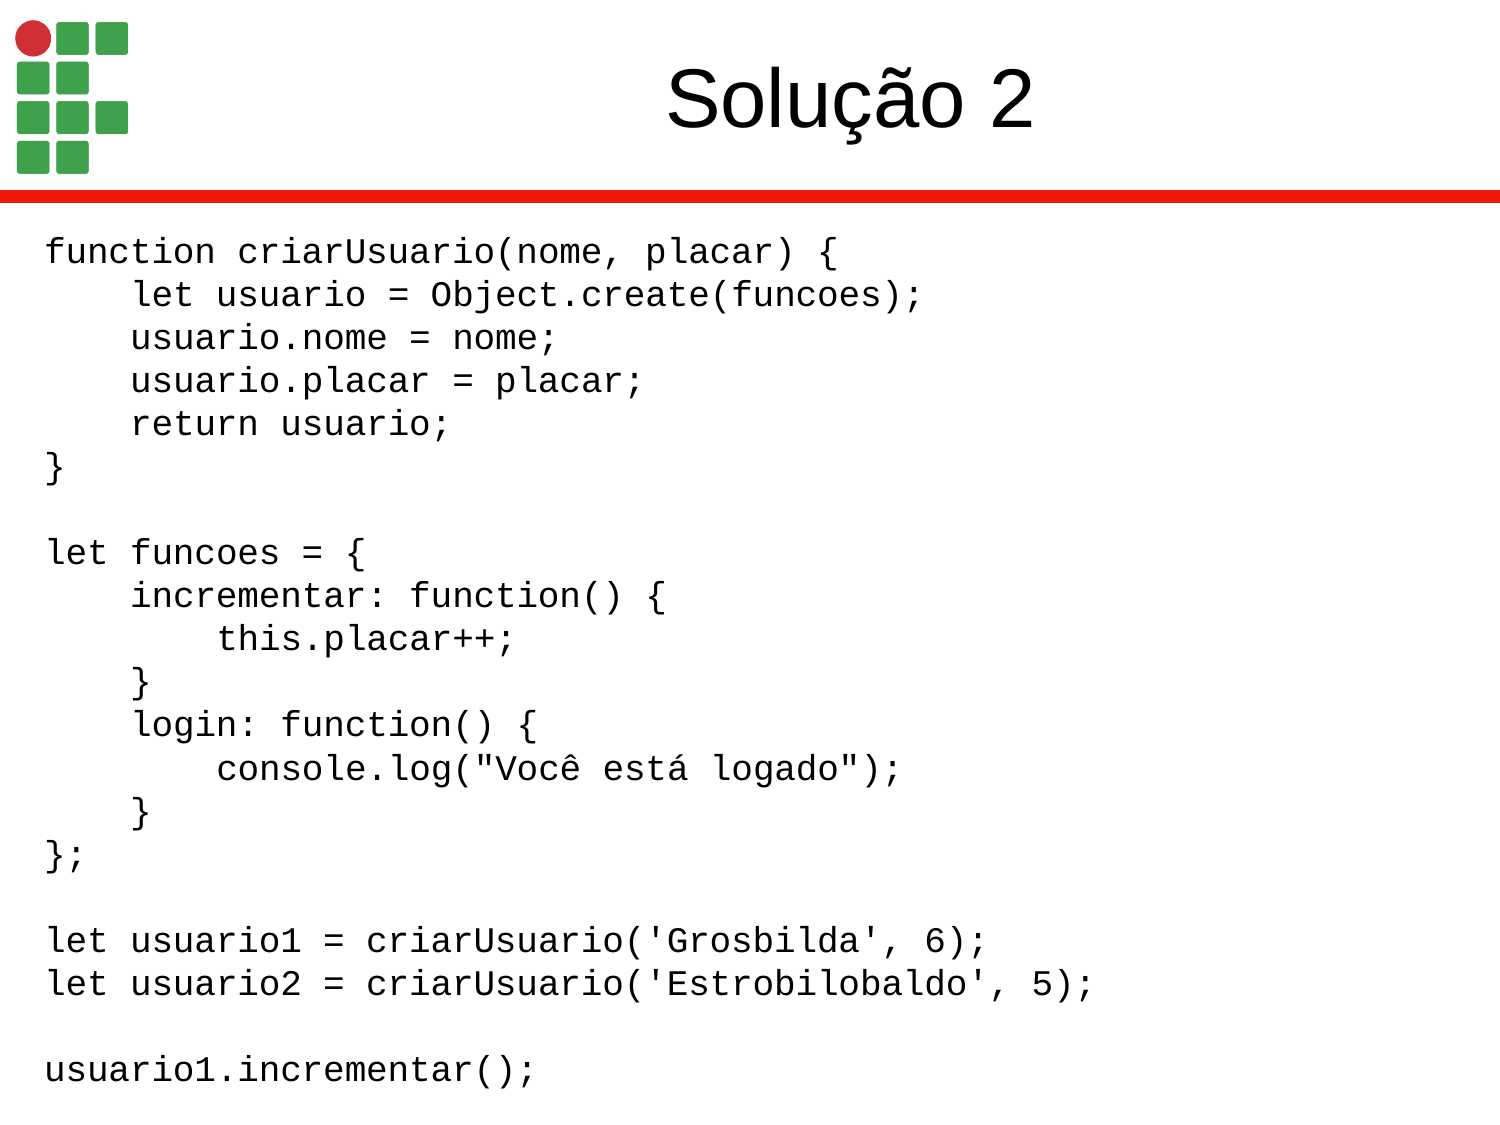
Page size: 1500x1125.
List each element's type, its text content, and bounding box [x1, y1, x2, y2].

picture [14, 16, 130, 178]
list function criarUsuario(nome, placar) { let usuario = Object.create(funcoes); usuario.nome = nome; usuario.placar = placar; return usuario; } let funcoes = { incrementar: function() { this.placar++; } login: function() { console.log("Você está logado"); } }; let usuario1 = criarUsuario('Grosbilda', 6); let usuario2 = criarUsuario('Estrobilobaldo', 5); usuario1.incrementar(); [29, 219, 1471, 1099]
title Solução 2 [230, 0, 1471, 202]
